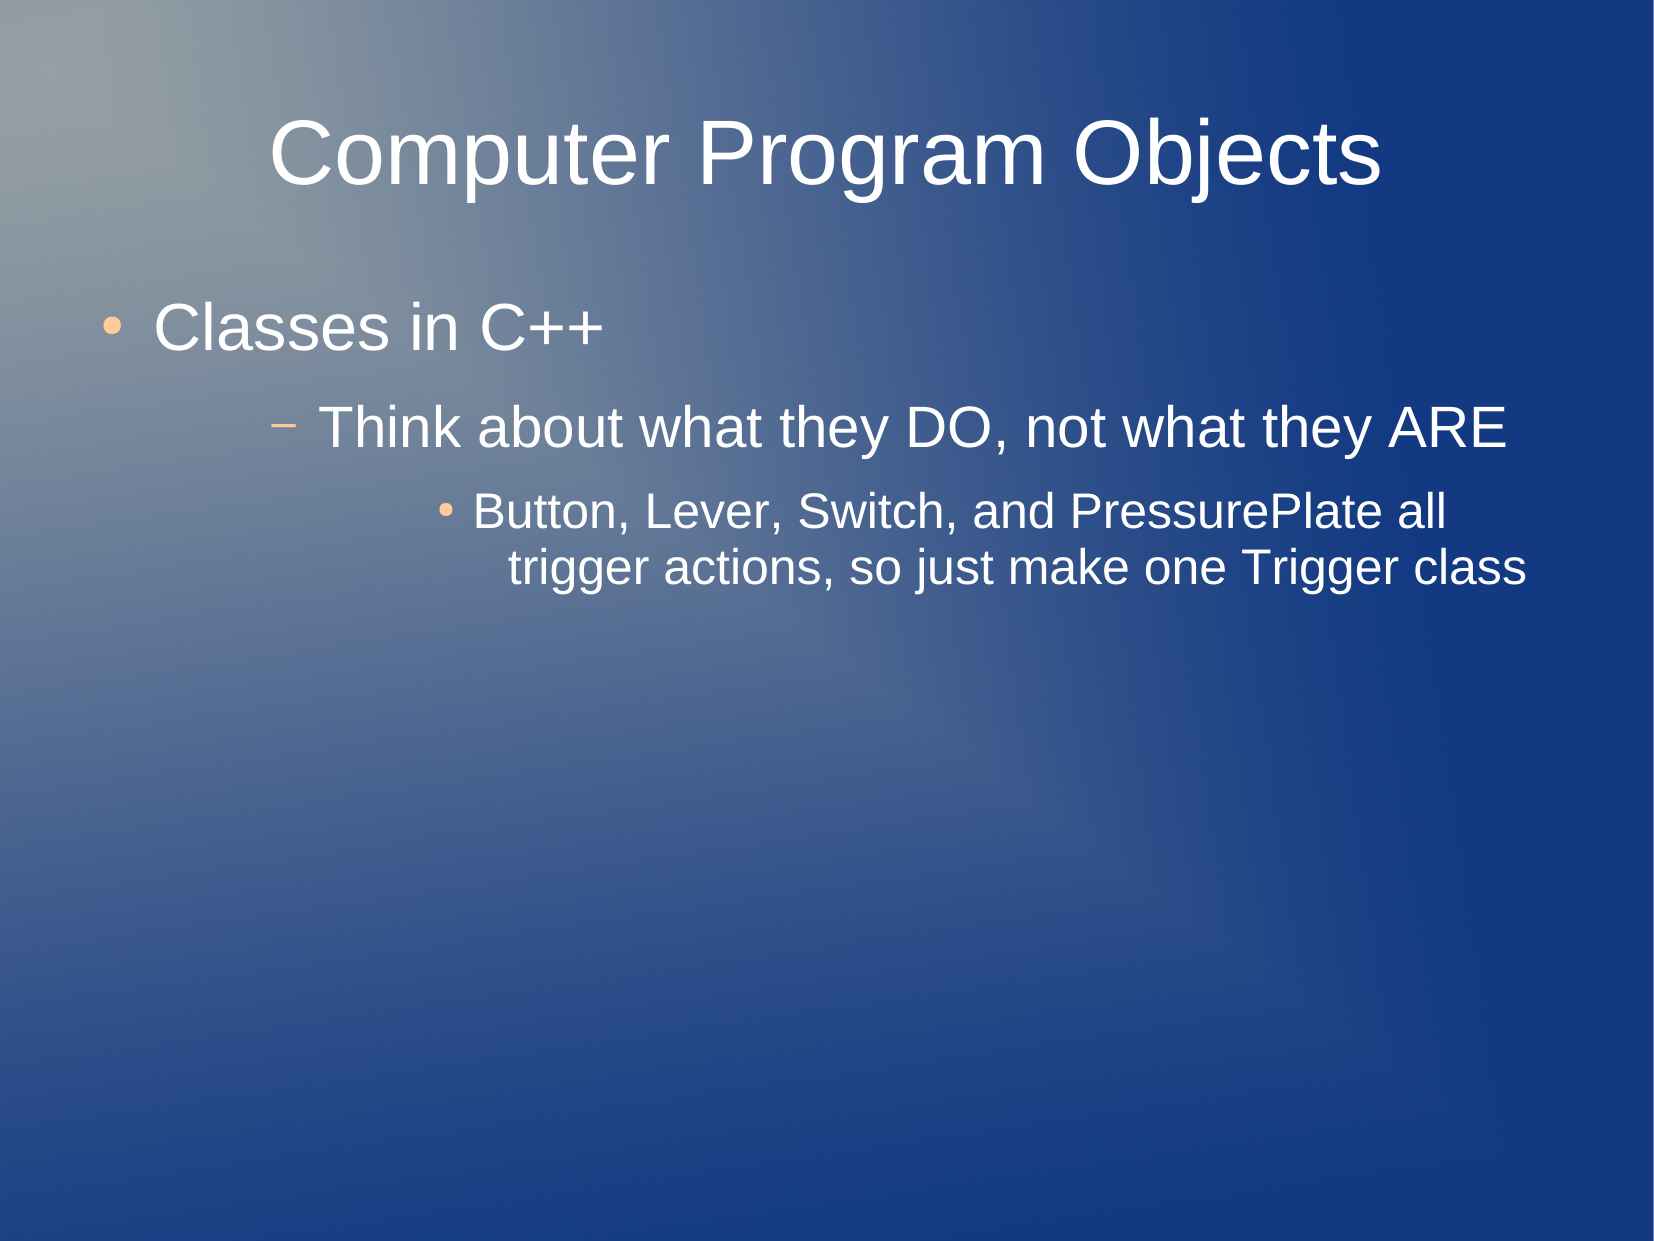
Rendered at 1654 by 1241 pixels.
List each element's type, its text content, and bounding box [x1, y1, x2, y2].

picture [0, 0, 1654, 1241]
list Classes in C++ Think about what they DO, not what they ARE Button, Lever, Switch, and PressurePlate all trigger actions, so just make one Trigger class [82, 290, 1571, 1109]
title Computer Program Objects [82, 49, 1571, 257]
